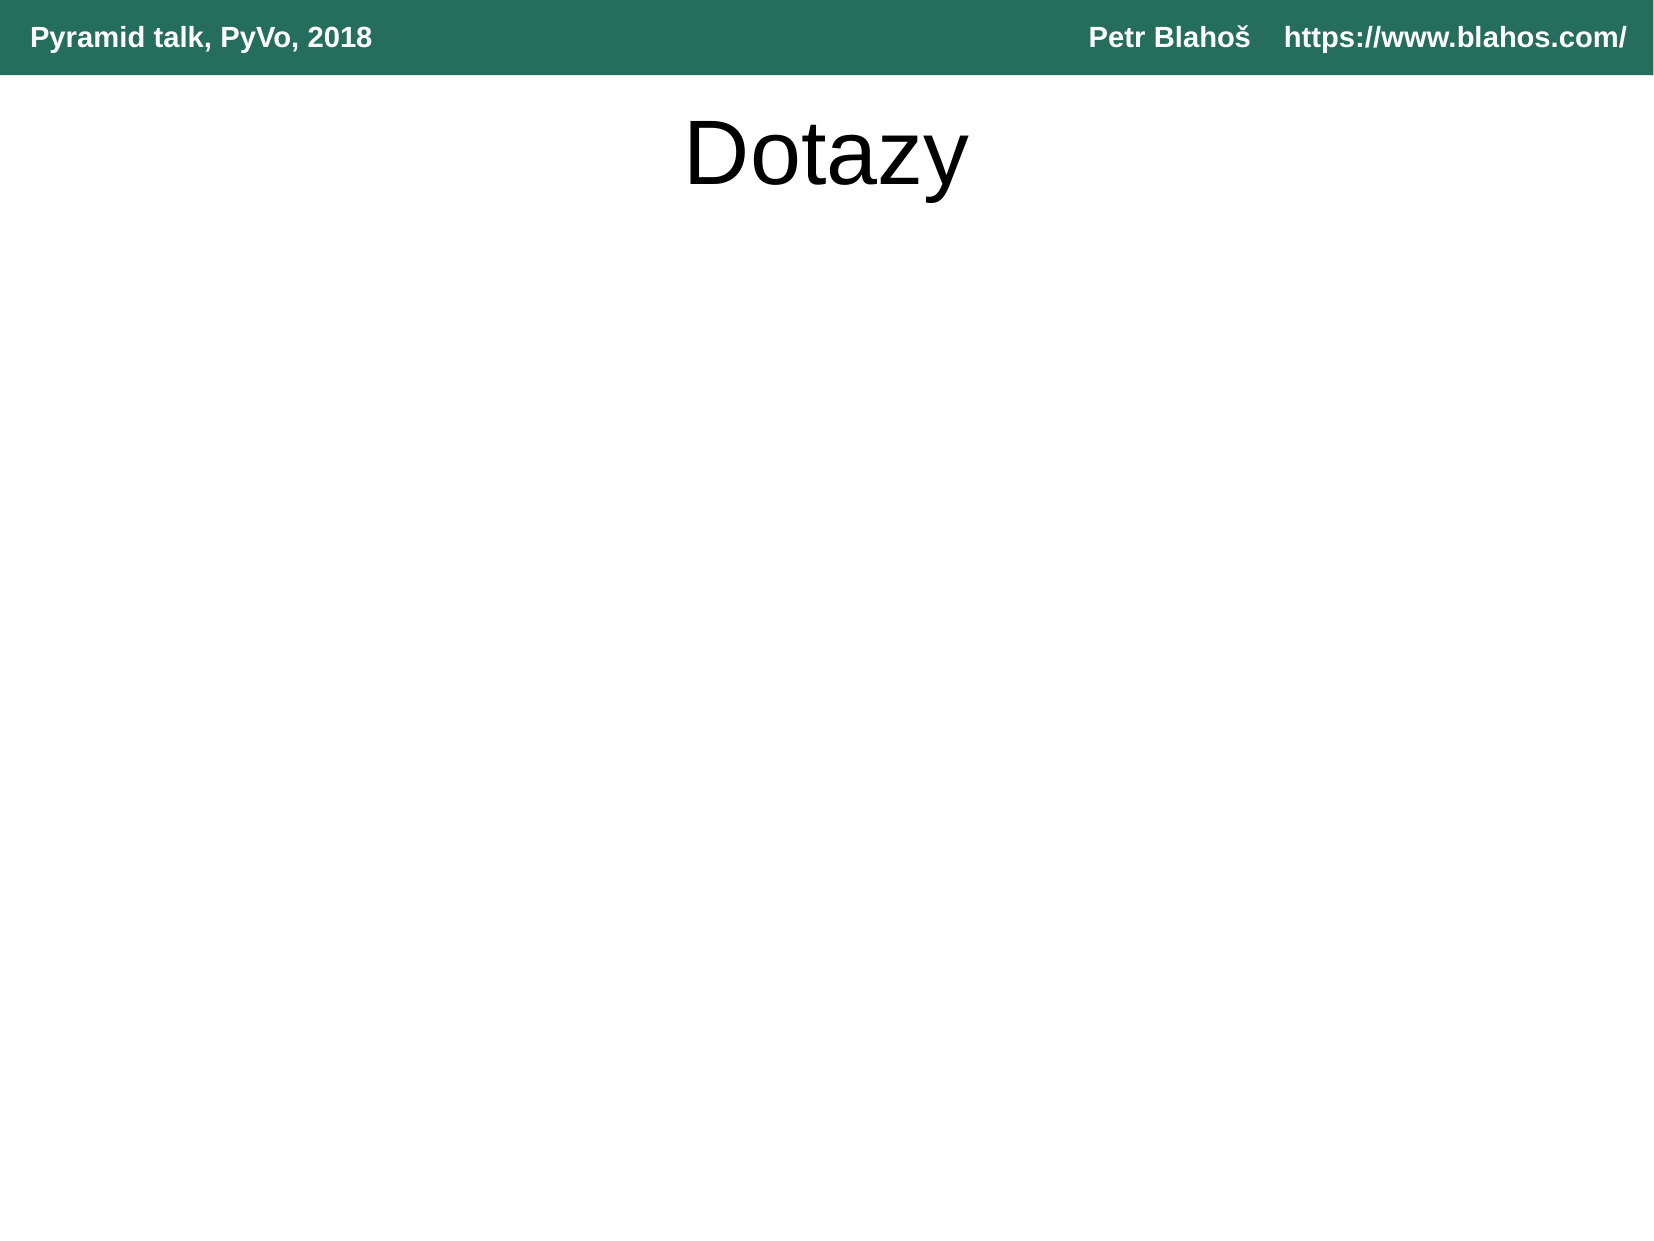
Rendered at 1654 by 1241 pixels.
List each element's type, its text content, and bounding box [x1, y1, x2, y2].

title Dotazy [82, 49, 1571, 257]
